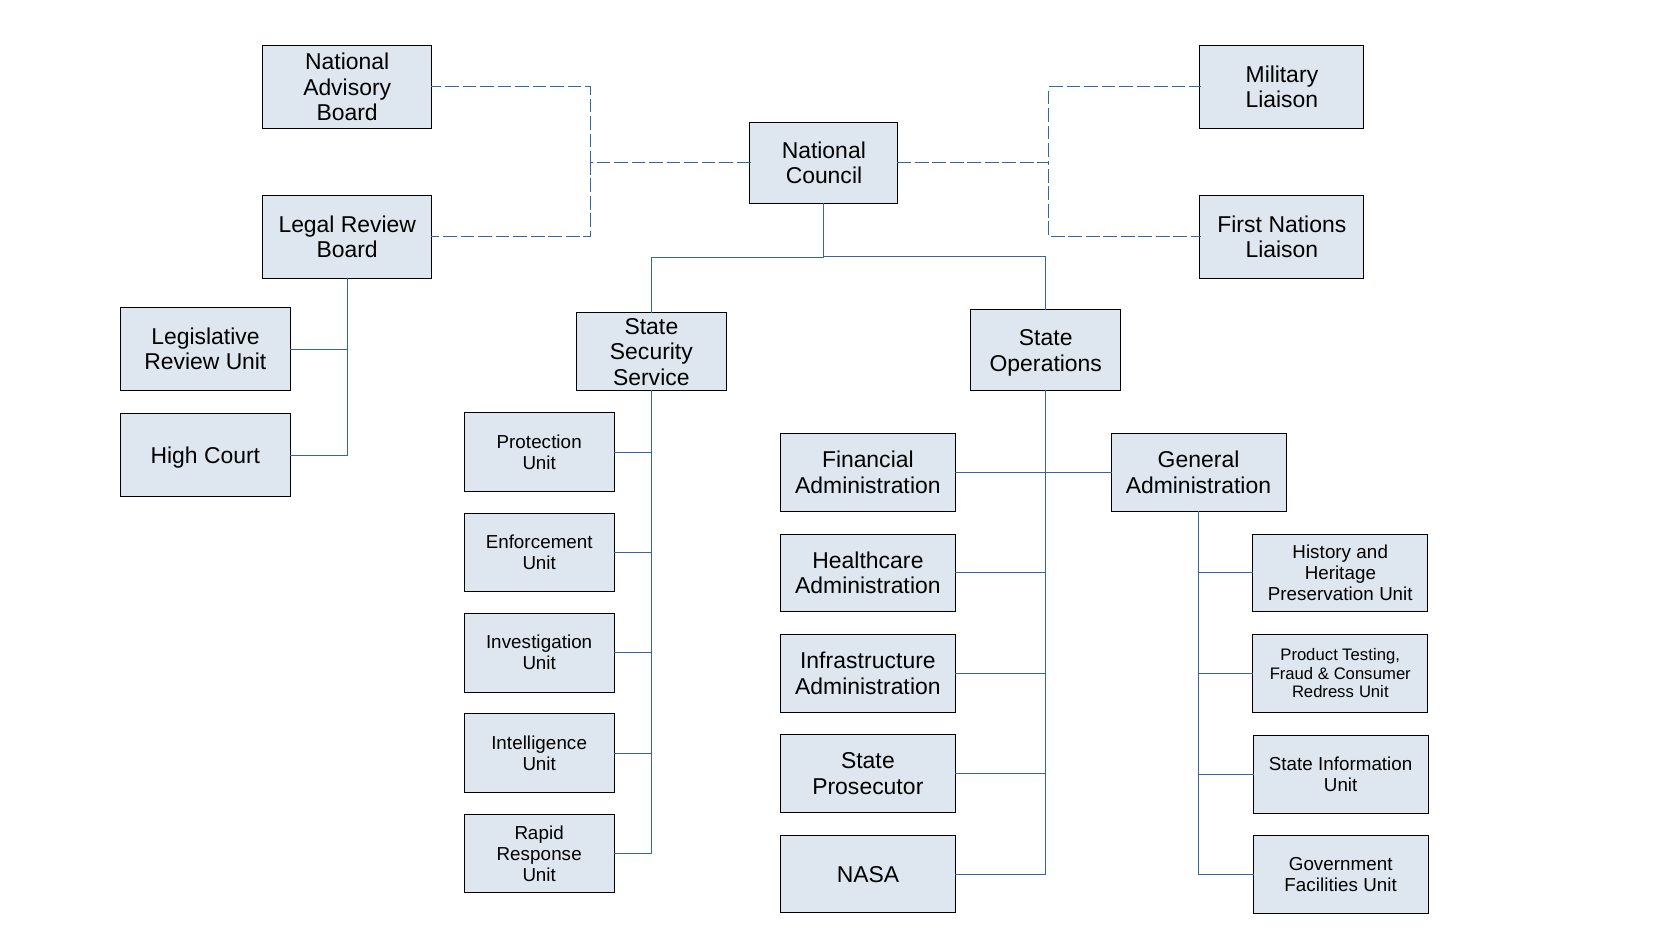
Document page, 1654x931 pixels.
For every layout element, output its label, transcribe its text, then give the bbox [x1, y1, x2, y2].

text_box High Court [120, 413, 291, 497]
text_box Financial Administration [780, 433, 956, 512]
text_box Legal Review Board [262, 195, 432, 279]
text_box State Information Unit [1253, 735, 1429, 814]
text_box History and Heritage Preservation Unit [1252, 534, 1428, 612]
text_box Healthcare Administration [780, 534, 956, 612]
text_box State Security Service [576, 312, 727, 391]
text_box General Administration [1111, 433, 1287, 512]
text_box Enforcement Unit [464, 513, 615, 592]
text_box Investigation Unit [464, 613, 615, 693]
text_box State Operations [970, 309, 1121, 391]
text_box State Prosecutor [780, 734, 956, 813]
text_box Military Liaison [1199, 45, 1364, 129]
text_box Infrastructure Administration [780, 634, 956, 713]
text_box Legislative Review Unit [120, 307, 291, 391]
text_box Protection Unit [464, 412, 615, 492]
text_box National Advisory Board [262, 45, 432, 129]
text_box Rapid Response Unit [464, 814, 615, 893]
text_box Government Facilities Unit [1253, 835, 1429, 914]
text_box NASA [780, 835, 956, 913]
text_box National Council [749, 122, 898, 204]
text_box First Nations Liaison [1199, 195, 1364, 279]
text_box Product Testing, Fraud & Consumer Redress Unit [1252, 634, 1428, 713]
text_box Intelligence Unit [464, 713, 615, 793]
